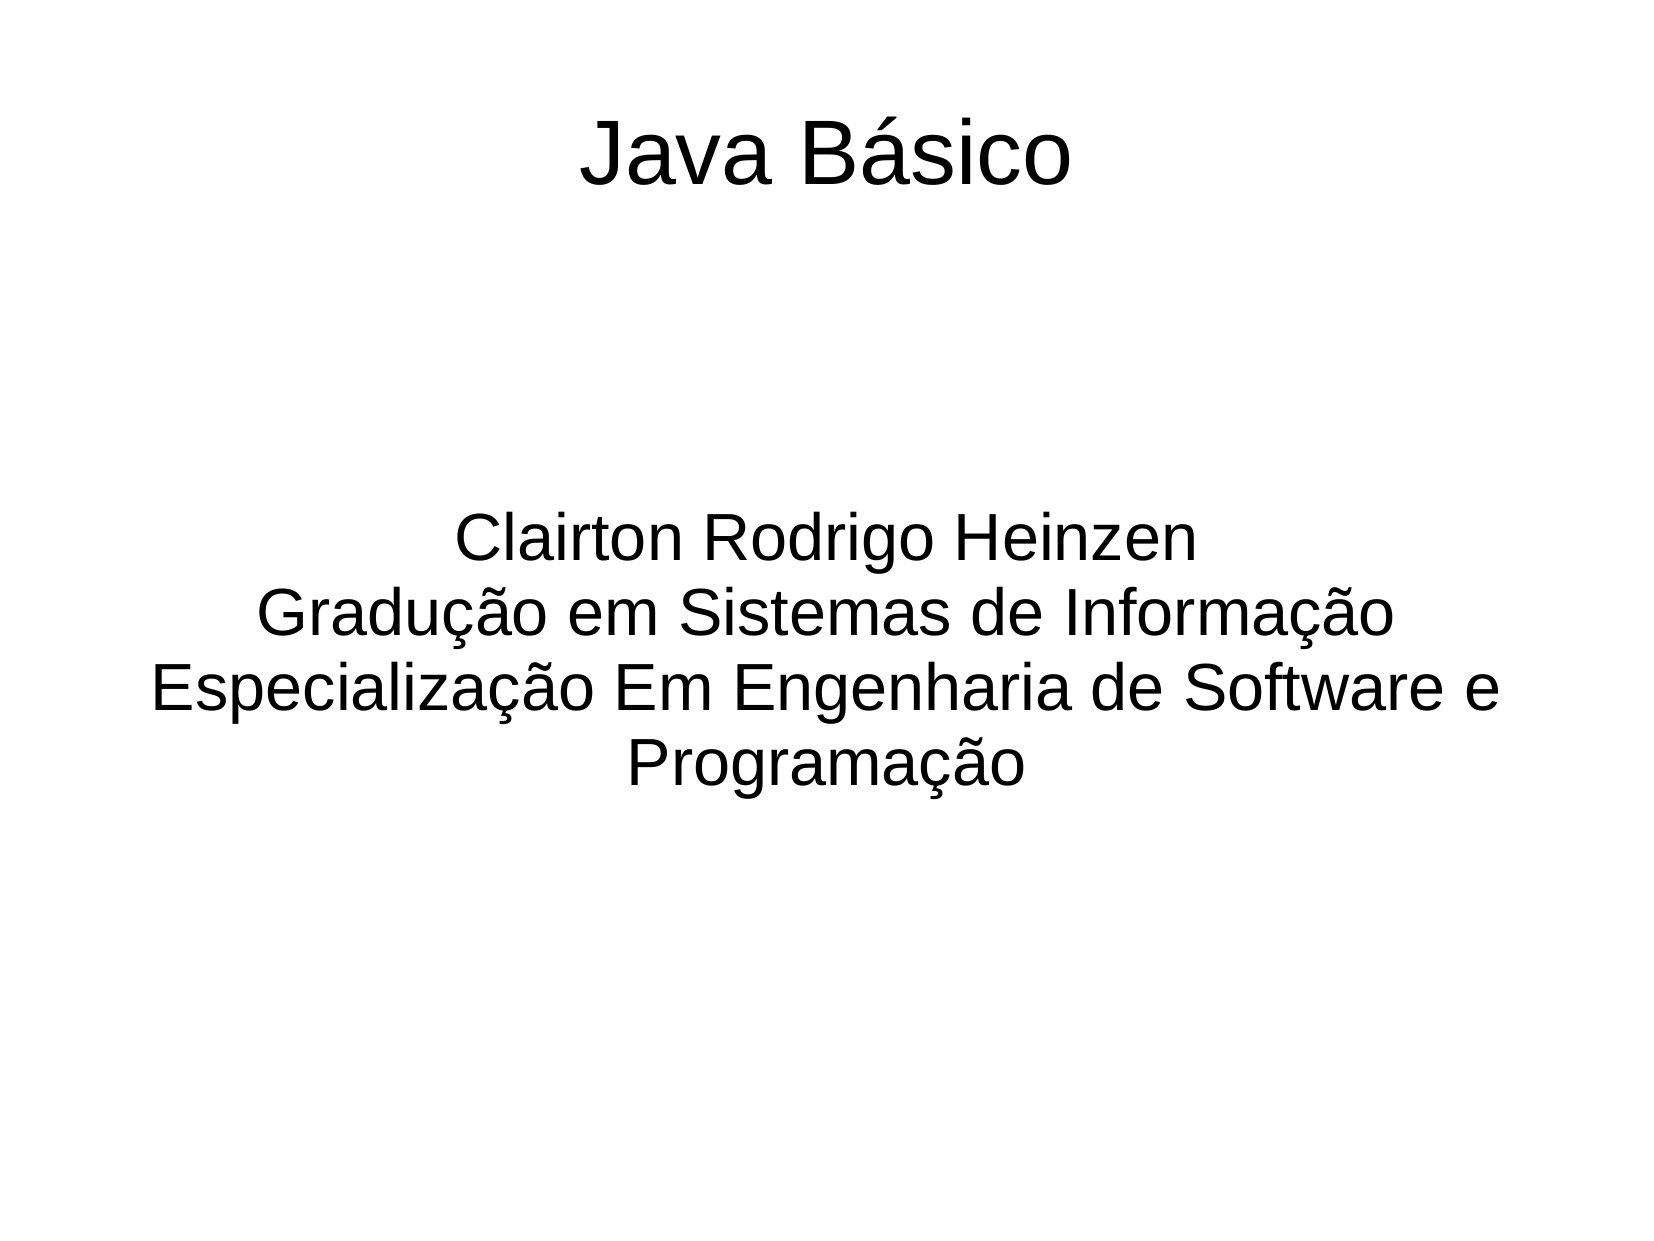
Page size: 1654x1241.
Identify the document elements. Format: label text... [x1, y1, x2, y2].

title Java Básico [82, 49, 1571, 257]
subtitle Clairton Rodrigo Heinzen Gradução em Sistemas de Informação Especialização Em Engenharia de Software e Programação [82, 290, 1571, 1010]
